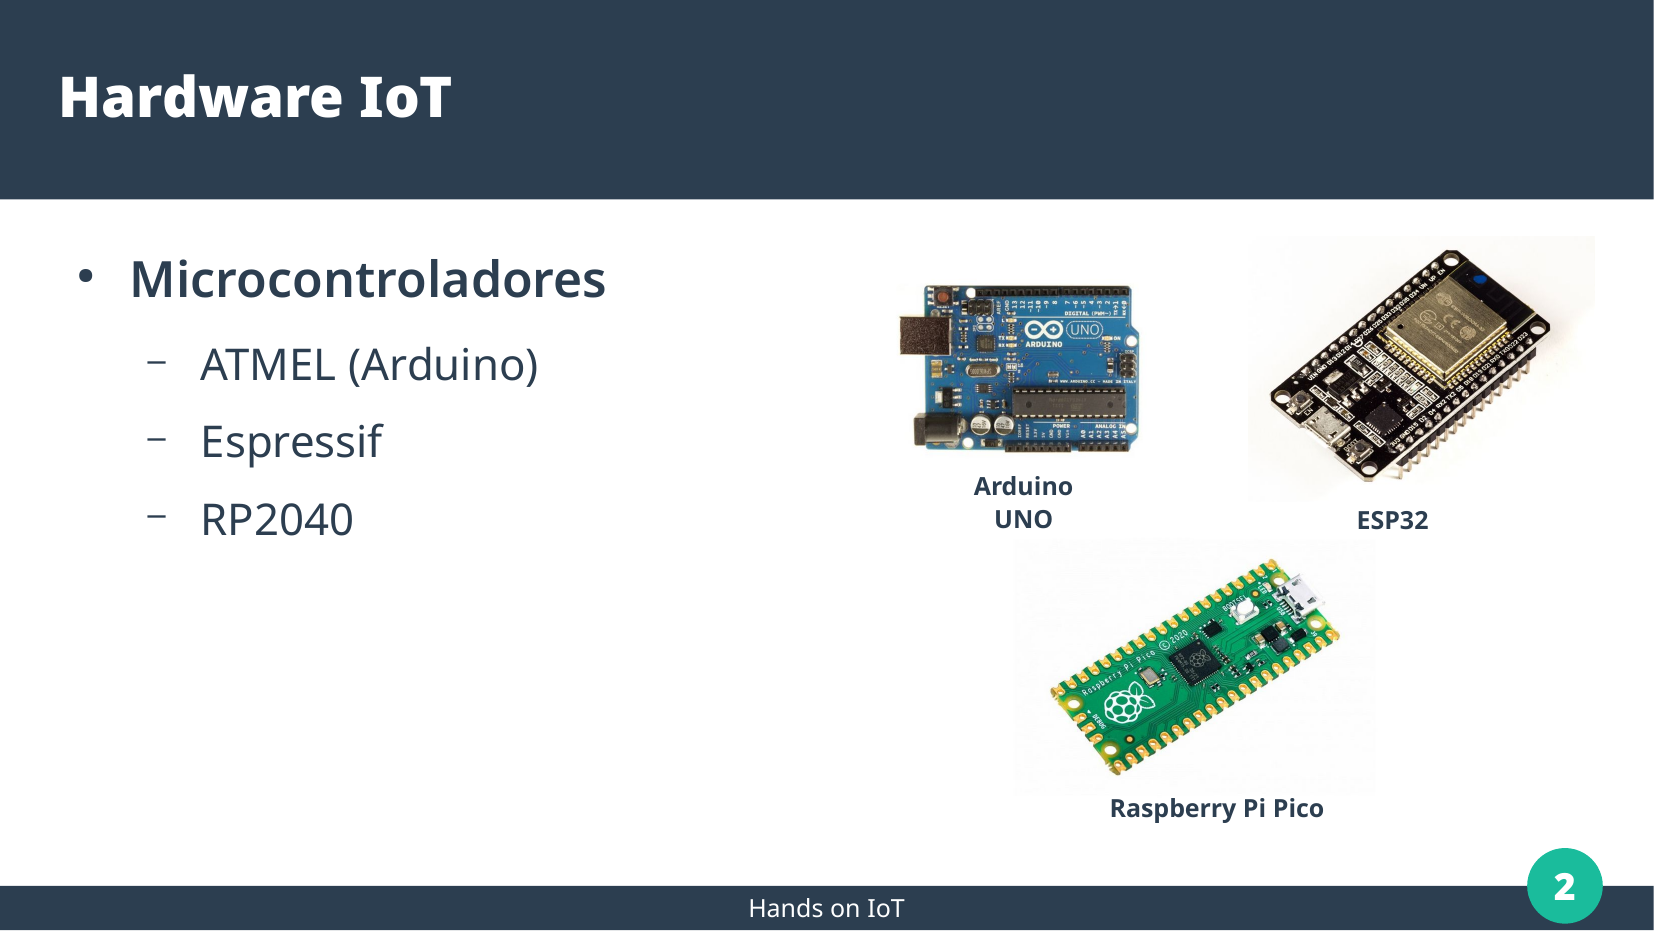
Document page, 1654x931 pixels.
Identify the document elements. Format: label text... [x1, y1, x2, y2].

text_box Raspberry Pi Pico [1088, 782, 1346, 833]
title Hardware IoT [59, 37, 1595, 155]
list Microcontroladores ATMEL (Arduino) Espressif RP2040 [59, 243, 809, 864]
picture [1248, 236, 1595, 502]
text_box ESP32 [1295, 494, 1490, 545]
picture [856, 206, 1418, 805]
text_box Arduino UNO [926, 476, 1121, 528]
